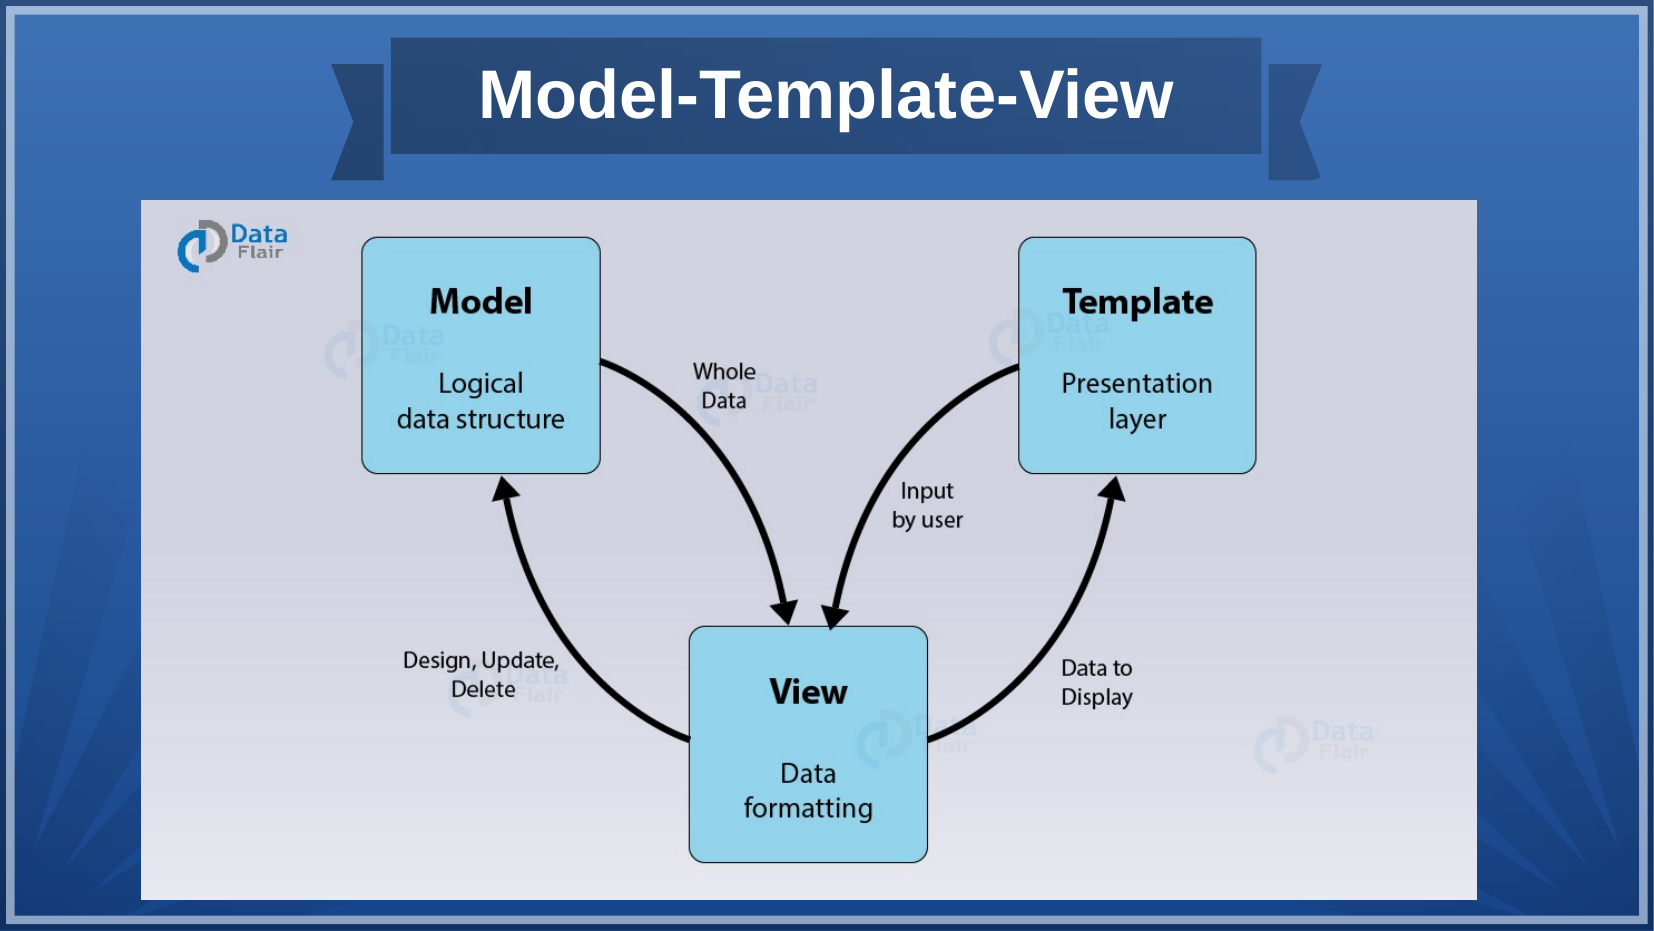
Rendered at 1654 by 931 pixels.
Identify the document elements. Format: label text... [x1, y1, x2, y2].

picture [141, 200, 1477, 900]
title Model-Template-View [389, 35, 1264, 154]
